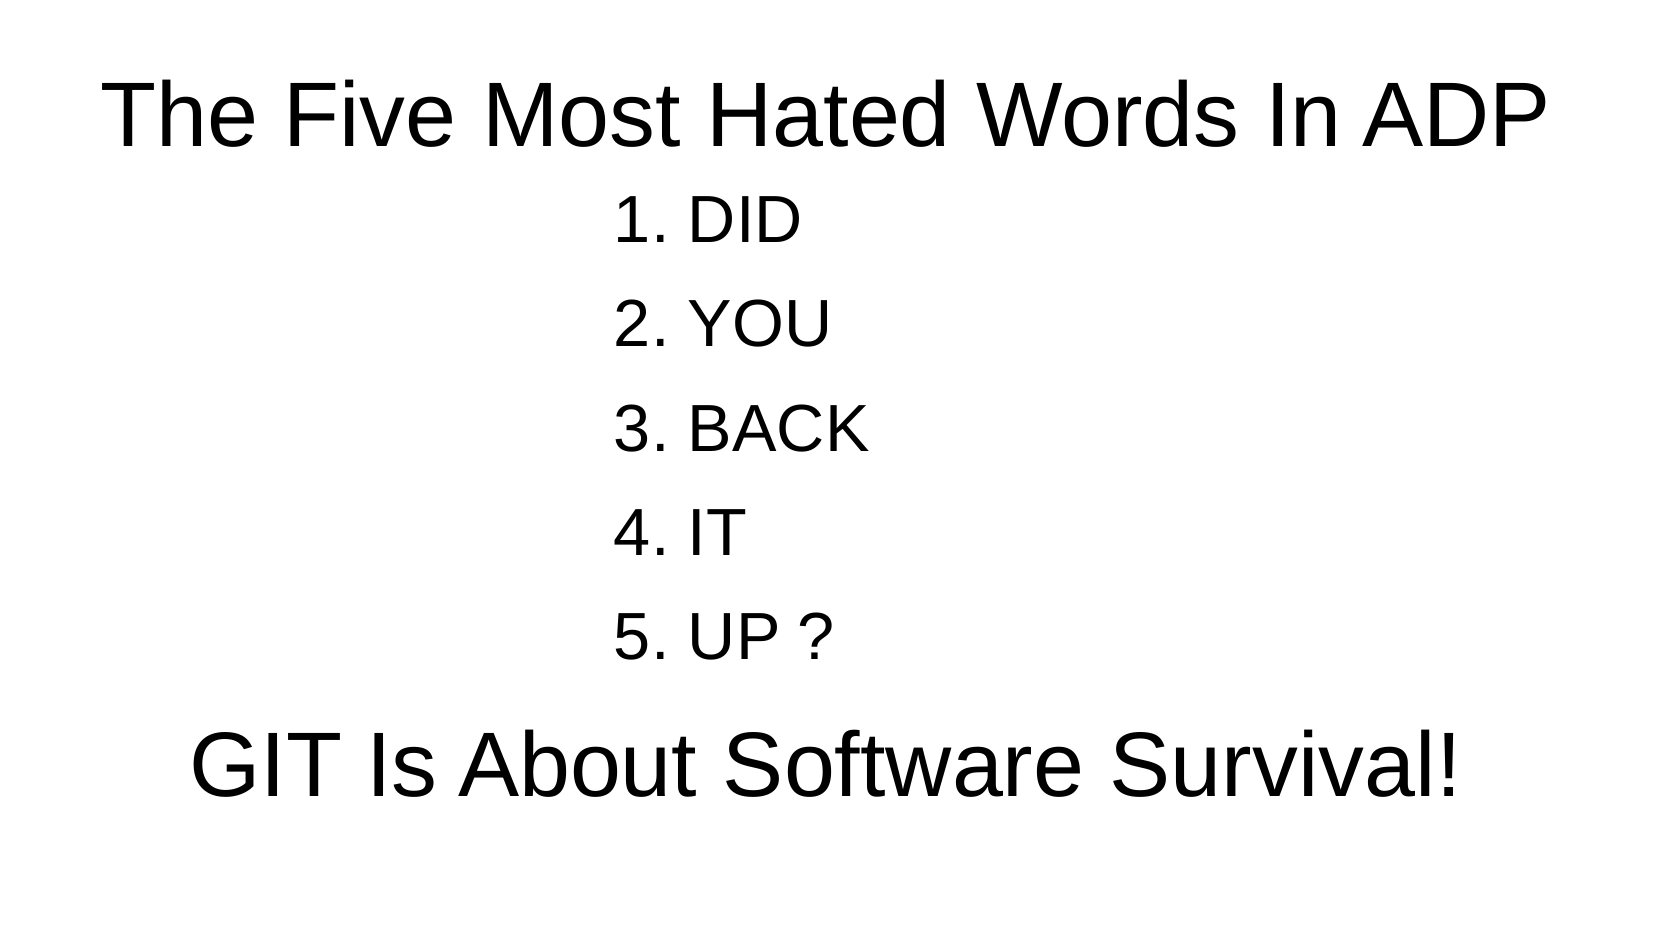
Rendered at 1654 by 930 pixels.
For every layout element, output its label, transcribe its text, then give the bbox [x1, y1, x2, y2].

title The Five Most Hated Words In ADP [82, 37, 1571, 193]
list DID YOU BACK IT UP ? [596, 182, 1054, 686]
title GIT Is About Software Survival! [82, 686, 1571, 842]
